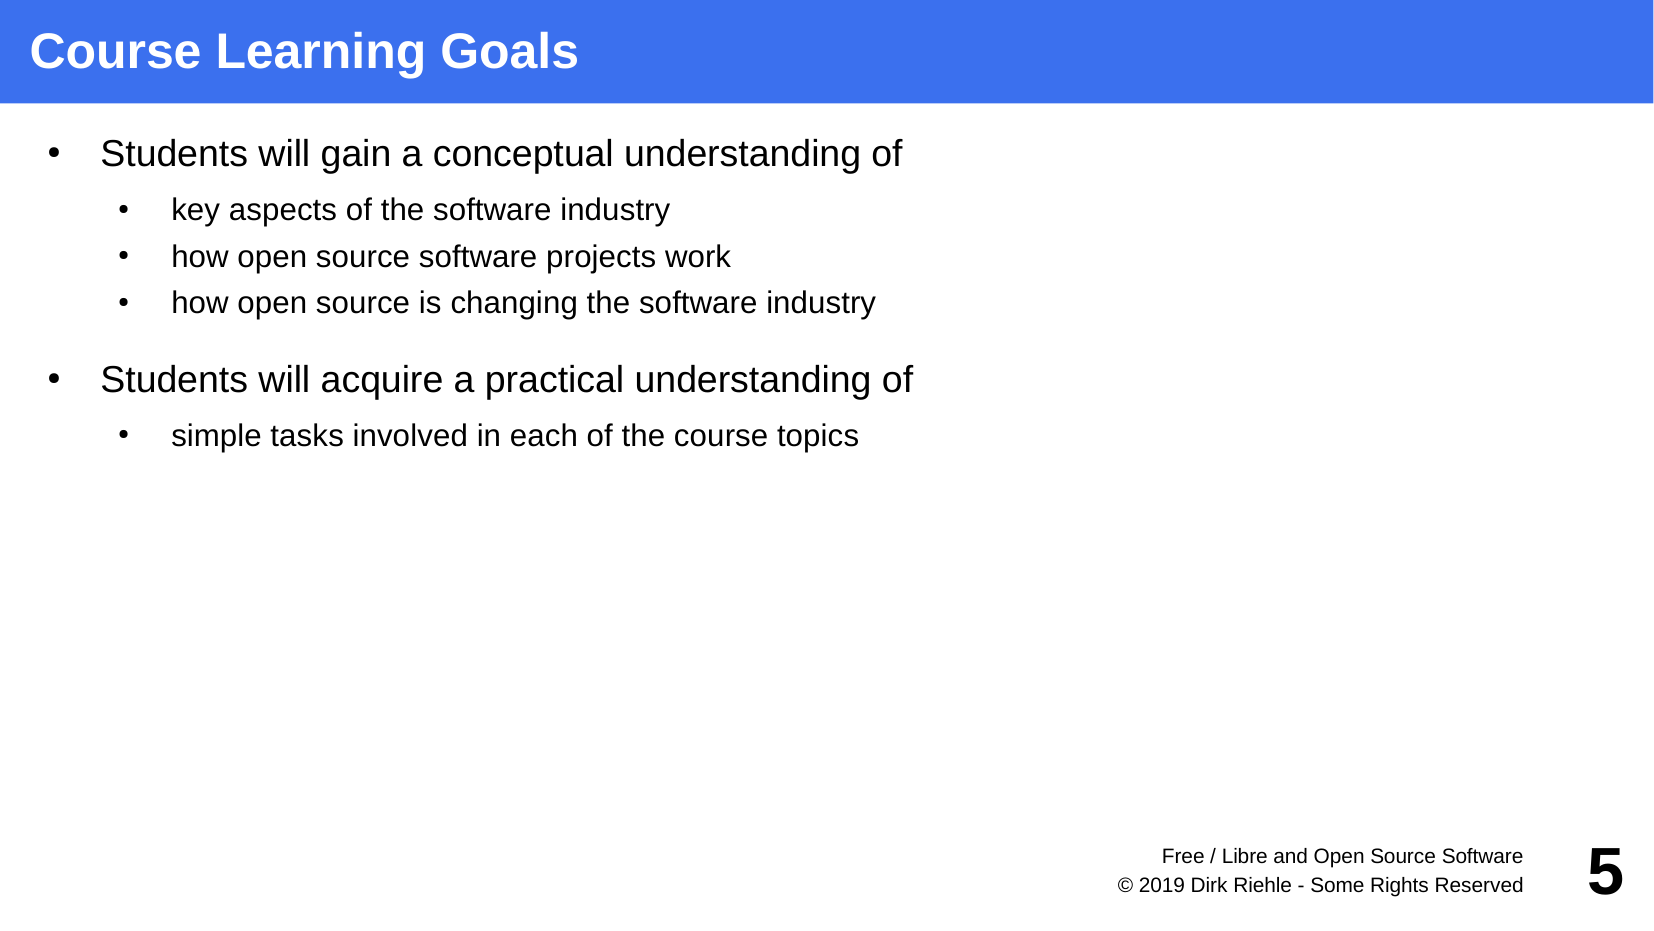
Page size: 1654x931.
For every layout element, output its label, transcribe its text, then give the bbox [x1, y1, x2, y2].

list Students will gain a conceptual understanding of key aspects of the software industry how open source software projects work how open source is changing the software industry Students will acquire a practical understanding of simple tasks involved in each of the course topics [29, 132, 1625, 813]
title Course Learning Goals [0, 0, 1654, 104]
